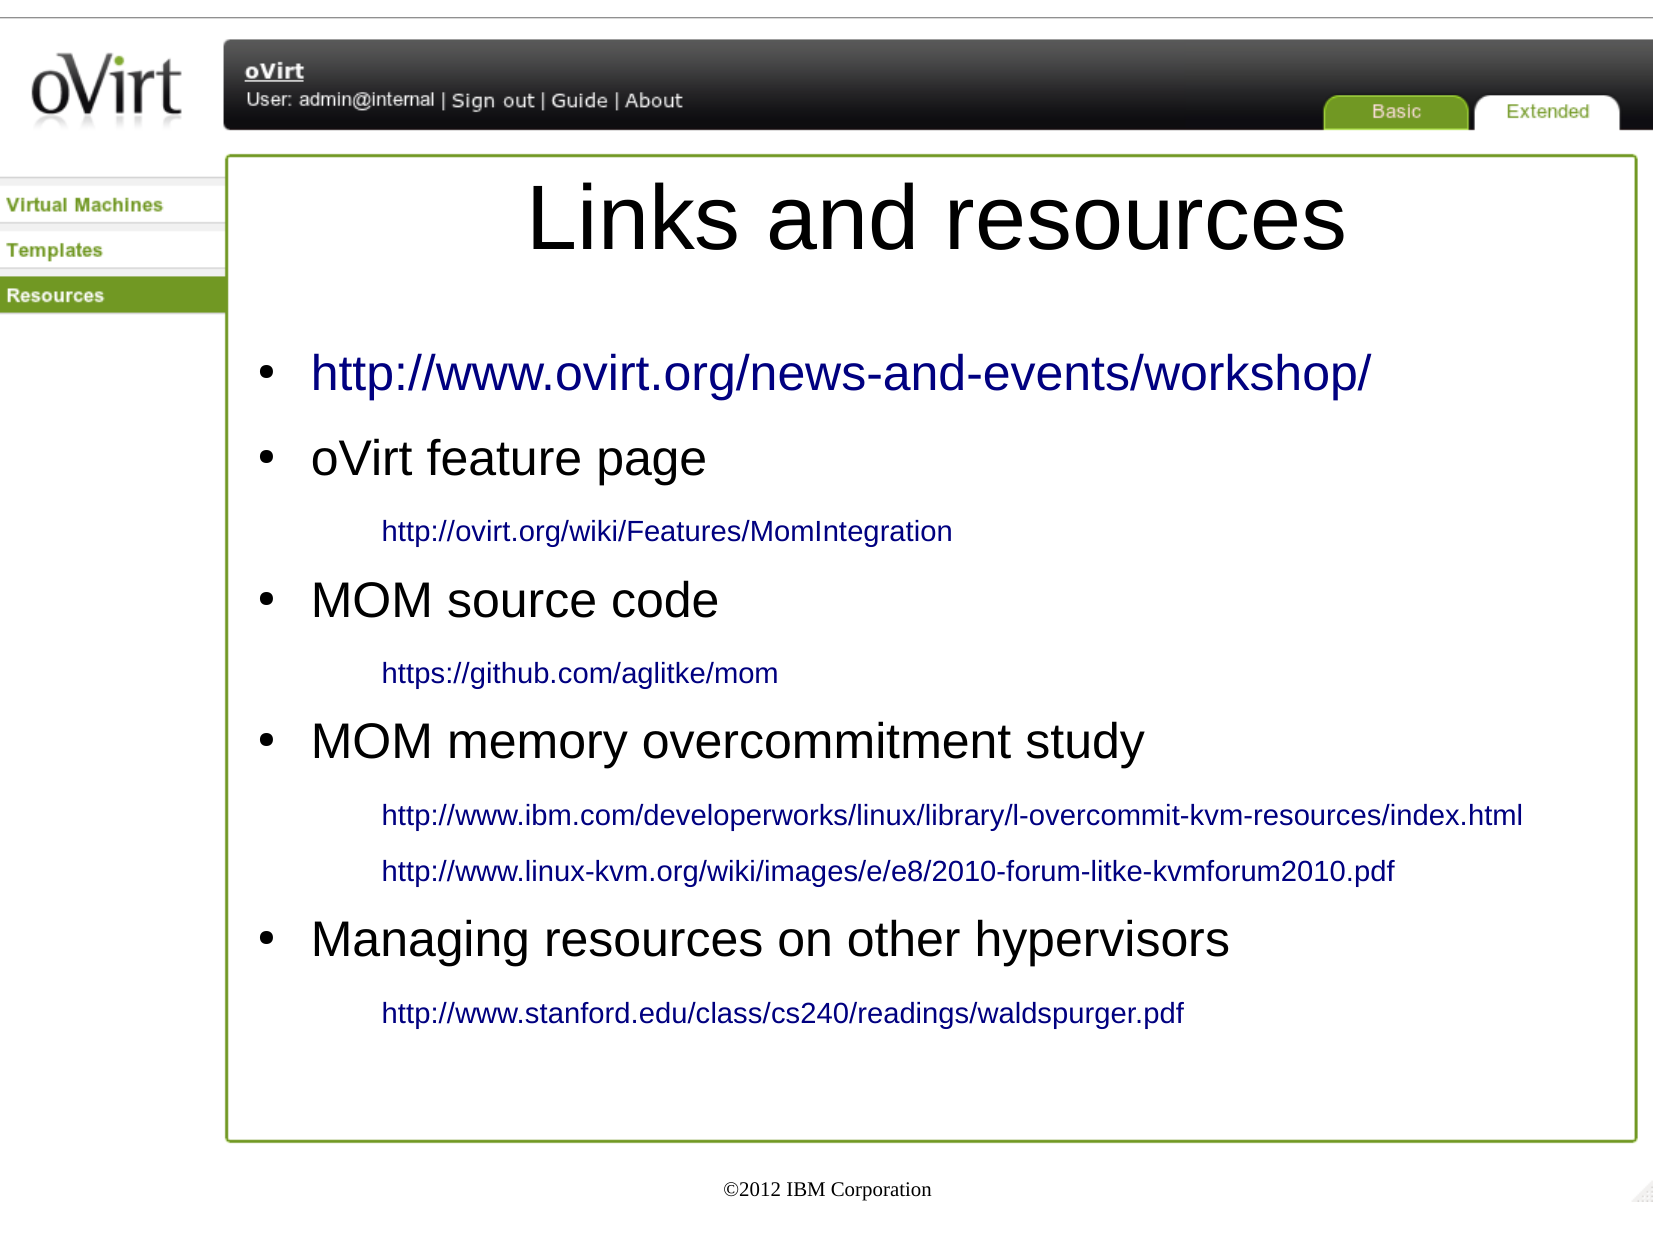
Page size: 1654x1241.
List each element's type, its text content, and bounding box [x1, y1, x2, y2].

list http://www.ovirt.org/news-and-events/workshop/ oVirt feature page http://ovirt.org/wiki/Features/MomIntegration MOM source code https://github.com/aglitke/mom MOM memory overcommitment study http://www.ibm.com/developerworks/linux/library/l-overcommit-kvm-resources/index.html http://www.linux-kvm.org/wiki/images/e/e8/2010-forum-litke-kvmforum2010.pdf Managing resources on other hypervisors http://www.stanford.edu/class/cs240/readings/waldspurger.pdf [240, 345, 1571, 1133]
title Links and resources [240, 114, 1636, 322]
picture [0, 17, 1653, 1202]
